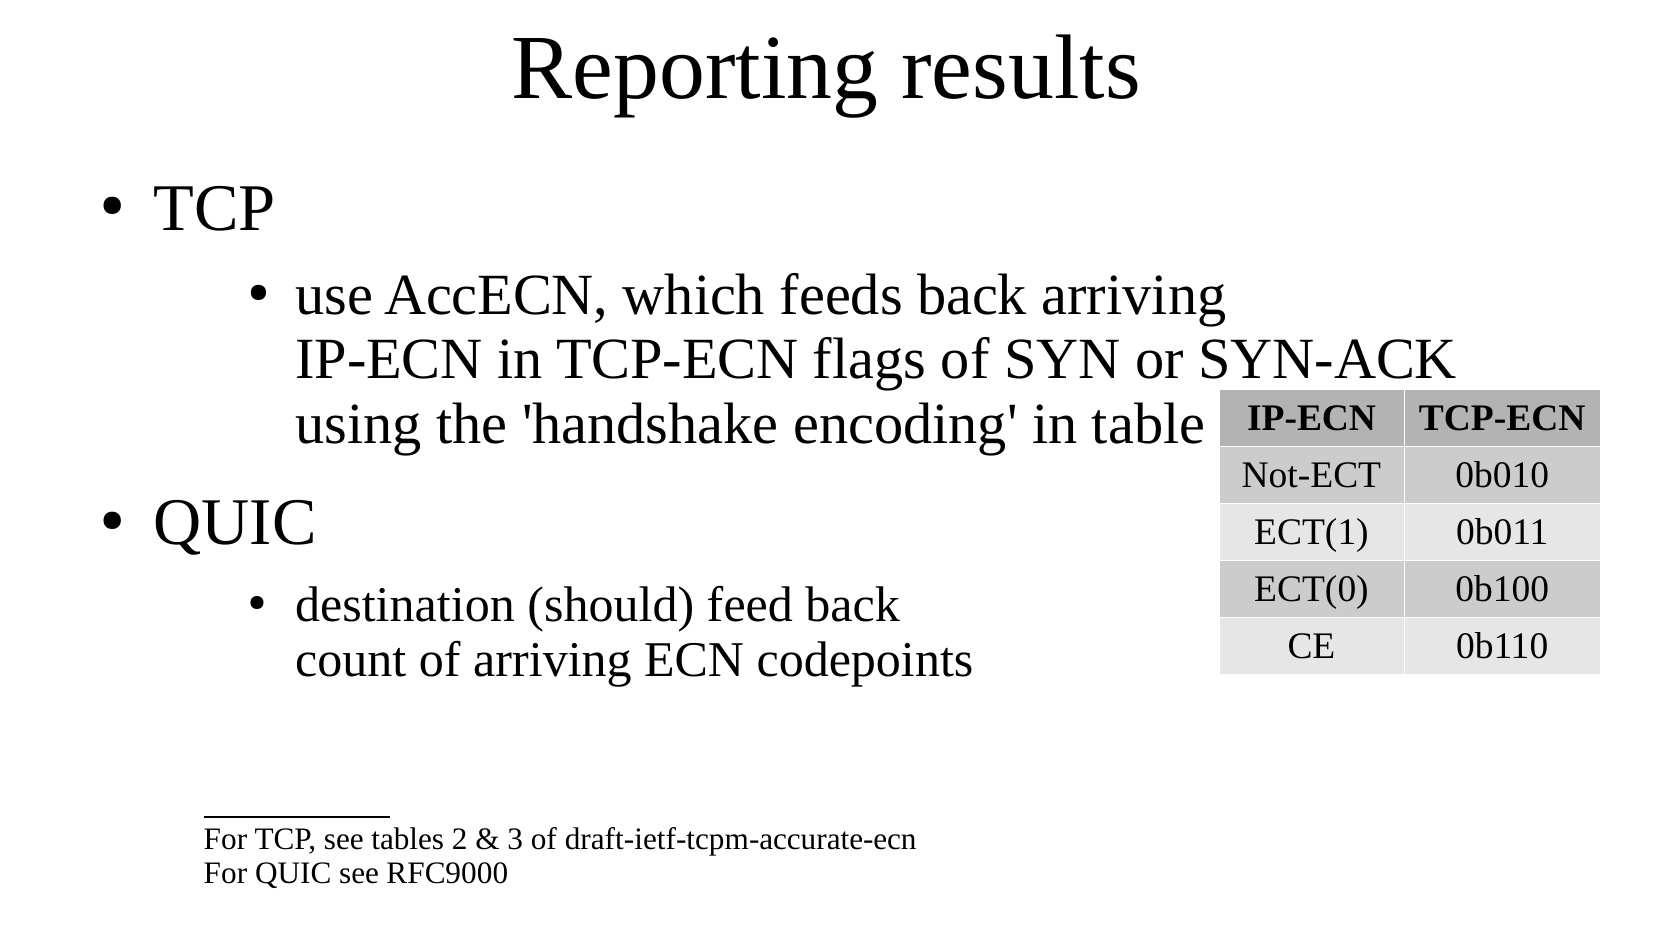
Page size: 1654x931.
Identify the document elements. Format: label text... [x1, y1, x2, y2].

table_cell 0b010 [1405, 447, 1600, 503]
table_cell 0b011 [1405, 504, 1600, 560]
table_cell Not-ECT [1220, 447, 1404, 503]
table_header IP-ECN [1220, 390, 1404, 446]
table_cell 0b110 [1405, 618, 1600, 674]
table_cell ECT(1) [1220, 504, 1404, 560]
table_header TCP-ECN [1405, 390, 1600, 446]
text_box For TCP, see tables 2 & 3 of draft-ietf-tcpm-accurate-ecn For QUIC see RFC9000 [188, 779, 933, 898]
table_cell 0b100 [1405, 561, 1600, 617]
title Reporting results [82, 0, 1571, 146]
list TCP use AccECN, which feeds back arriving IP-ECN in TCP-ECN flags of SYN or SYN-ACK using the 'handshake encoding' in table QUIC destination (should) feed back count of arriving ECN codepoints [82, 170, 1571, 827]
table_cell CE [1220, 618, 1404, 674]
table_cell ECT(0) [1220, 561, 1404, 617]
